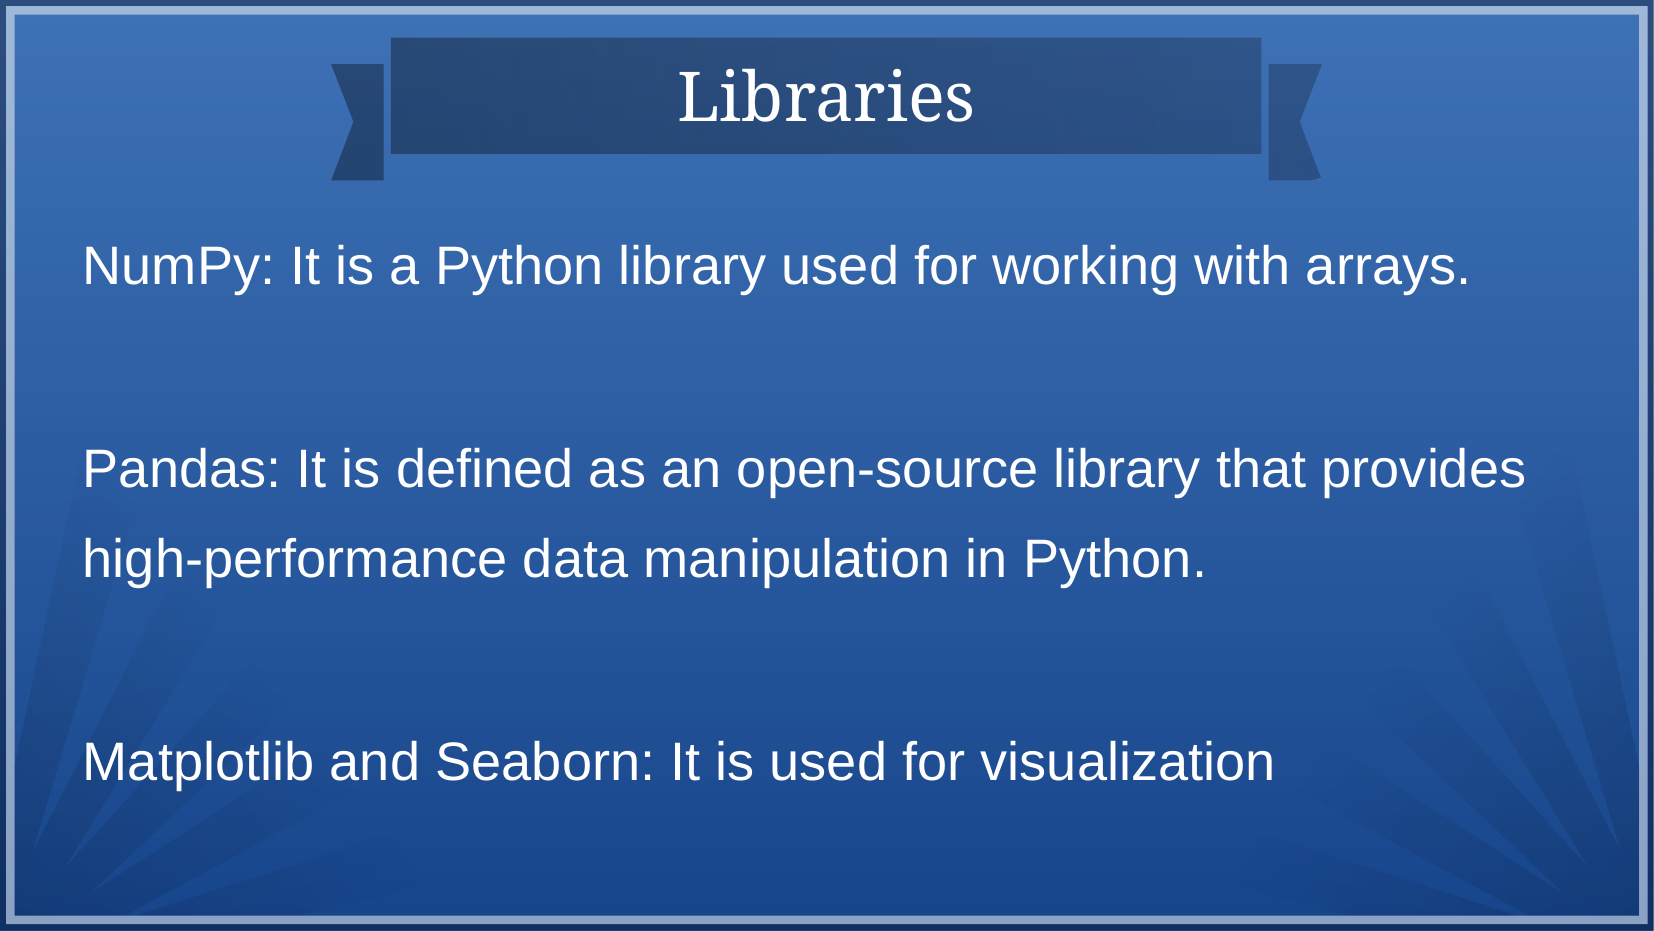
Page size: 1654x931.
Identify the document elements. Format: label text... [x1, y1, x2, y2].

title Libraries [389, 35, 1264, 154]
subtitle NumPy: It is a Python library used for working with arrays. Pandas: It is defined as an open-source library that provides high-performance data manipulation in Python. Matplotlib and Seaborn: It is used for visualization [82, 205, 1571, 866]
